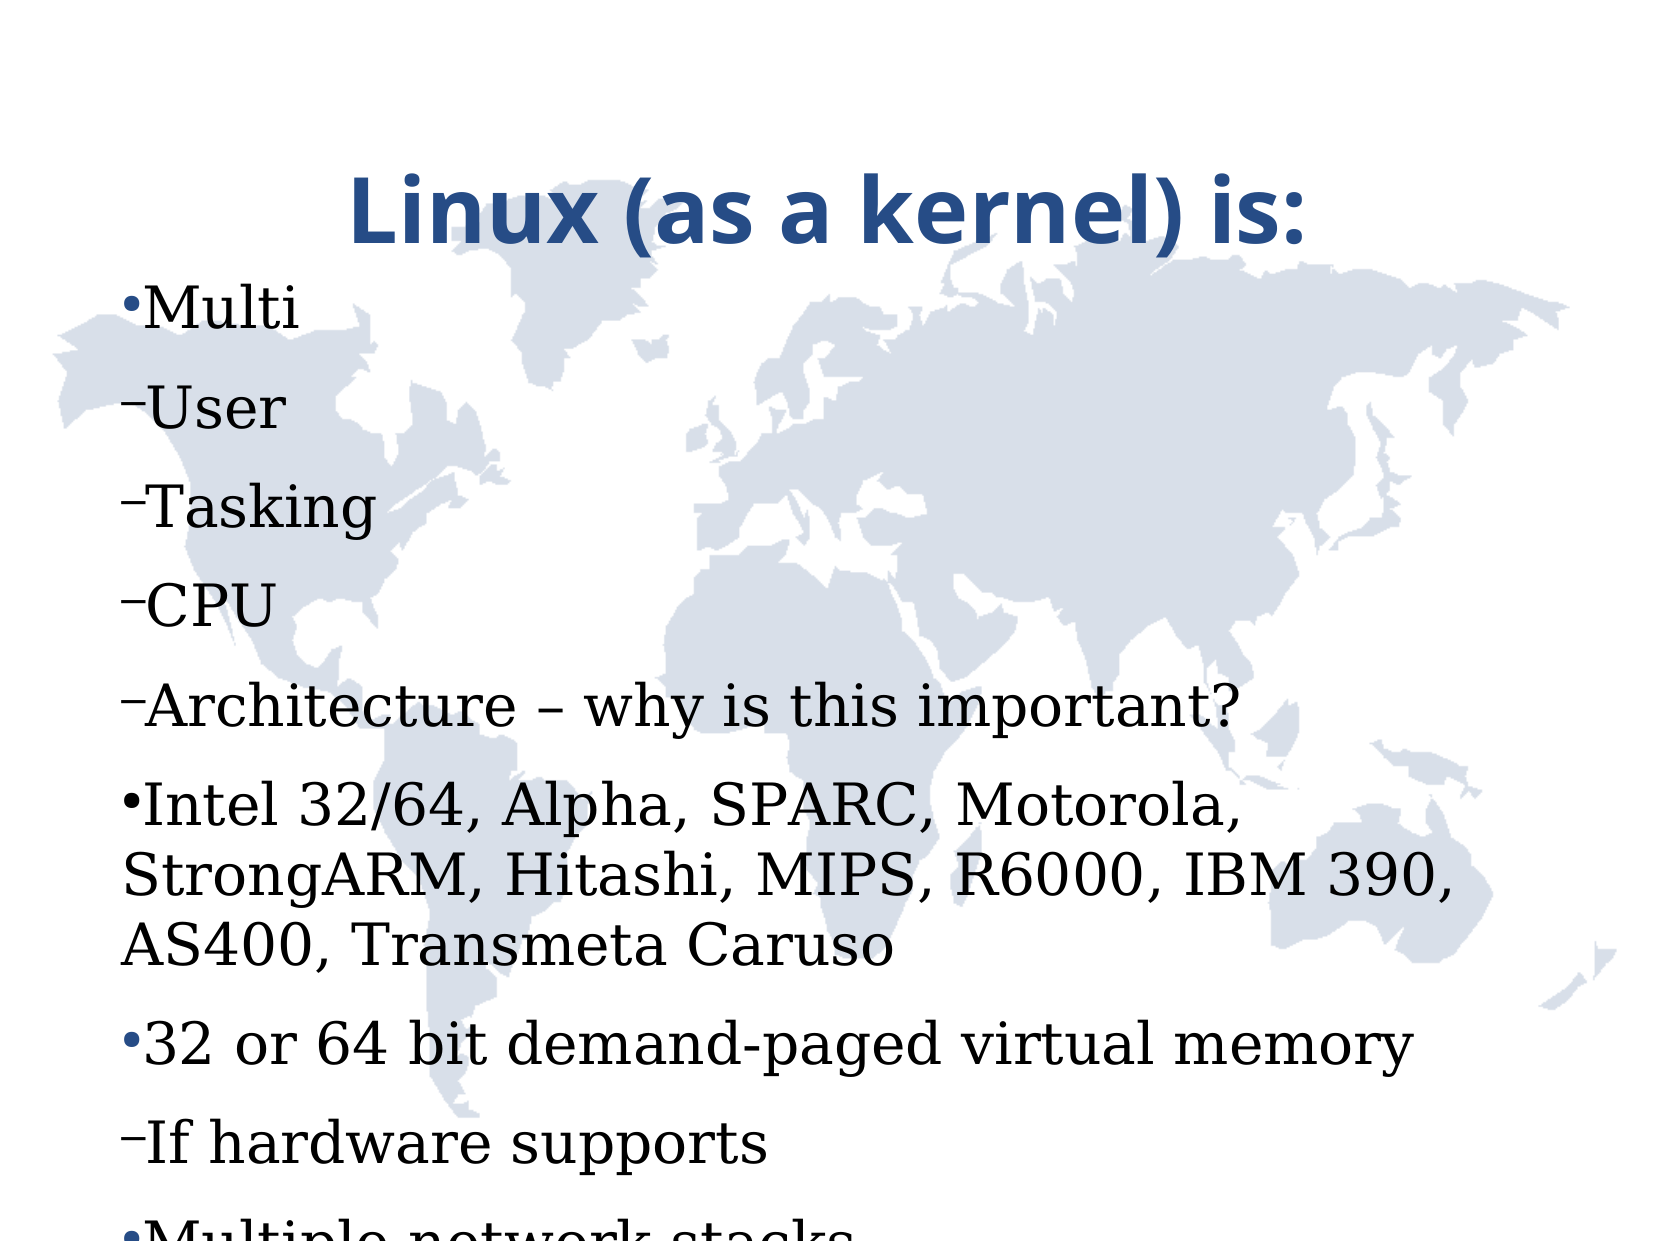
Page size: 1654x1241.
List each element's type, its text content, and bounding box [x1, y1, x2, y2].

title Linux (as a kernel) is: [121, 102, 1534, 270]
list Multi User Tasking CPU Architecture – why is this important? Intel 32/64, Alpha, SPARC, Motorola, StrongARM, Hitashi, MIPS, R6000, IBM 390, AS400, Transmeta Caruso 32 or 64 bit demand-paged virtual memory If hardware supports Multiple network stacks [121, 270, 1534, 1211]
